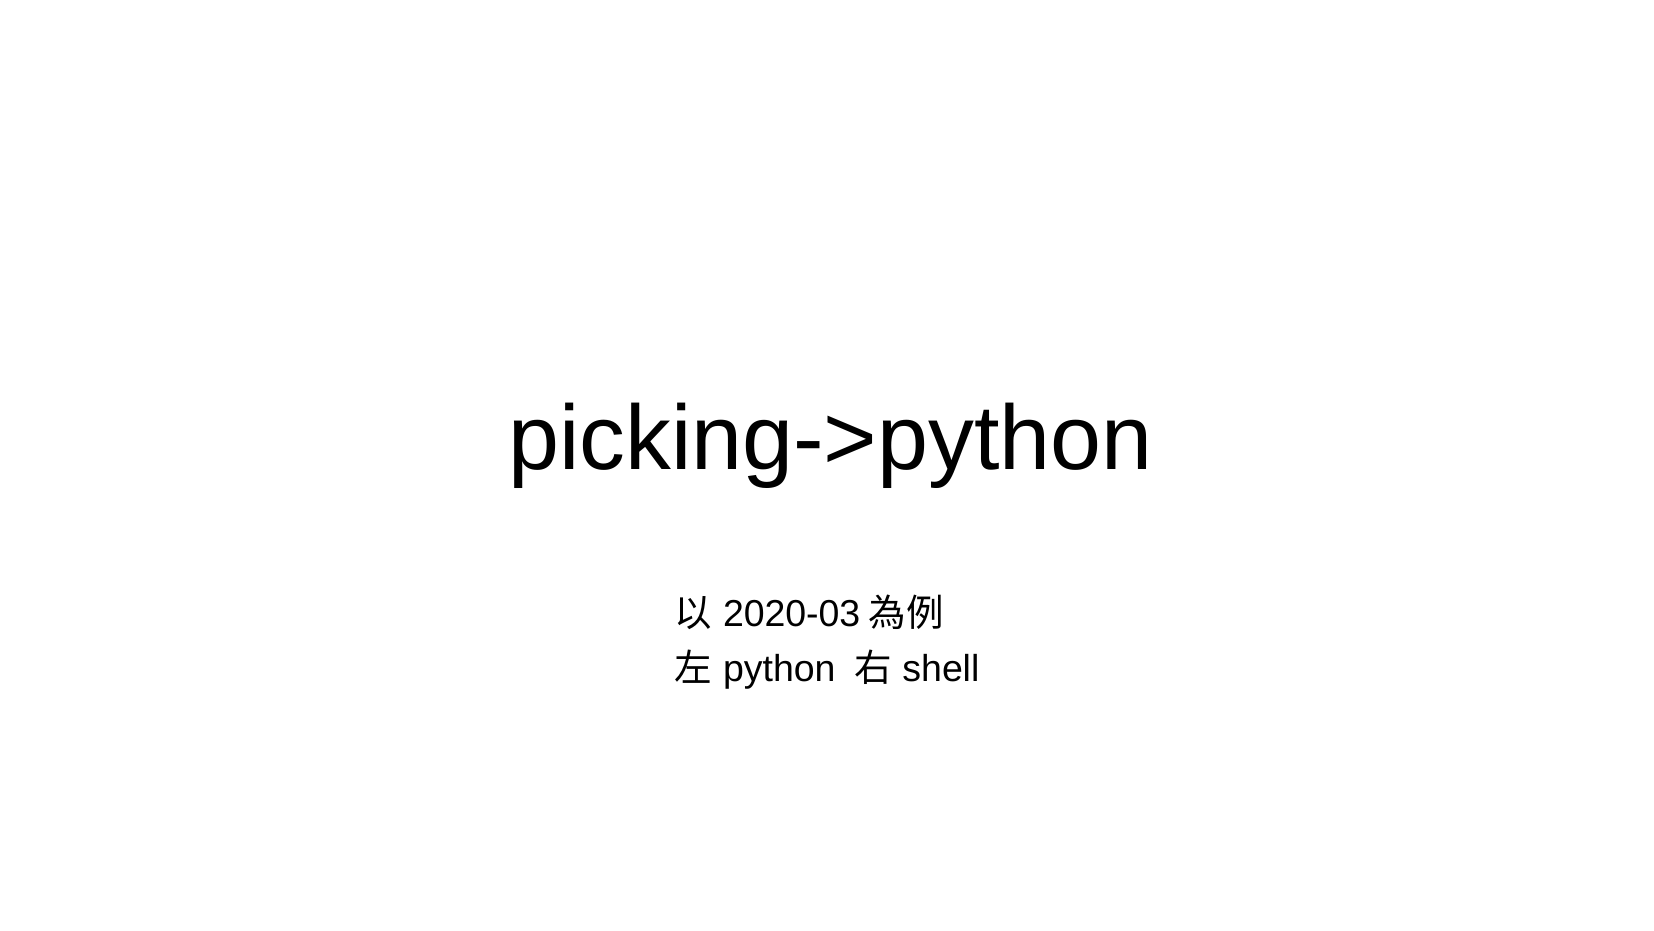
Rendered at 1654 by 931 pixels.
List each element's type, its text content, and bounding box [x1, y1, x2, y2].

text_box 以2020-03為例 左python 右shell [660, 575, 1036, 742]
title picking->python [86, 354, 1576, 511]
